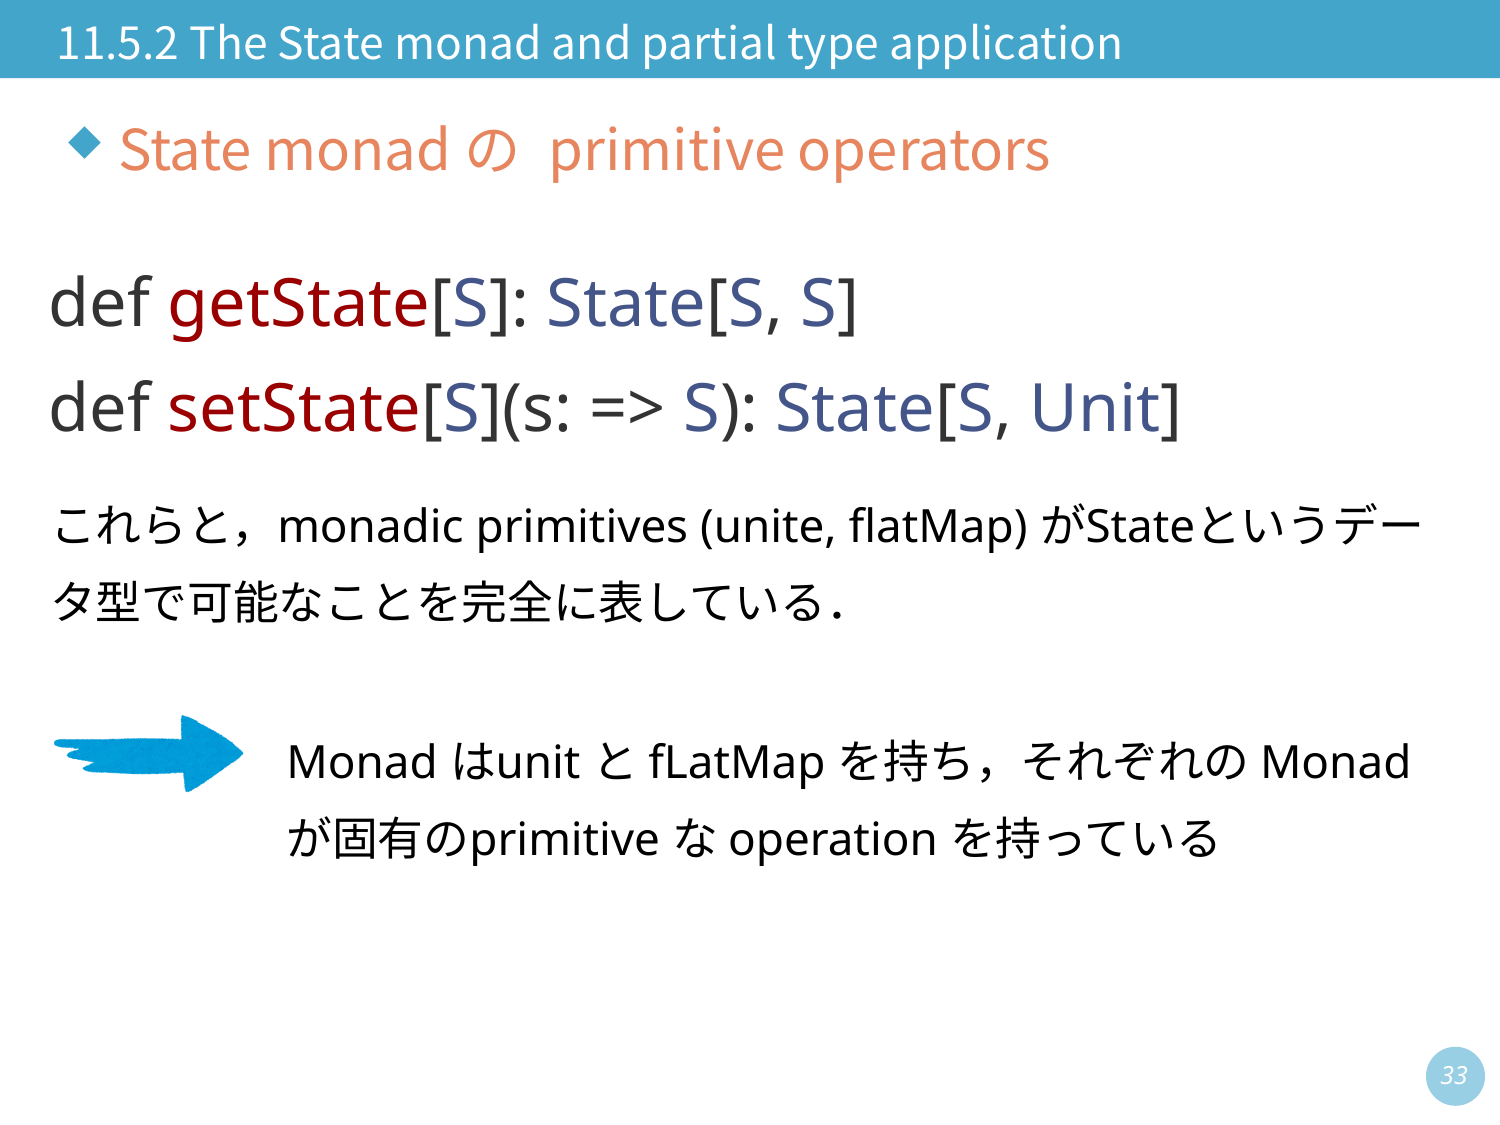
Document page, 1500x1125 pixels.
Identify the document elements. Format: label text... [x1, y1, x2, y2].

slide_number <number> [1424, 1046, 1484, 1107]
picture [47, 704, 249, 804]
text_box これらと，monadic primitives (unite, flatMap) がStateというデータ型で可能なことを完全に表している． [35, 472, 1477, 615]
title 11.5.2 The State monad and partial type application [41, 7, 1392, 76]
text_box def getState[S]: State[S, S] def setState[S](s: => S): State[S, Unit] [34, 234, 1477, 438]
list State monad の primitive operators [49, 106, 1400, 189]
text_box Monad はunit と fLatMap を持ち，それぞれの Monad が固有のprimitive な operation を持っている [271, 708, 1441, 934]
